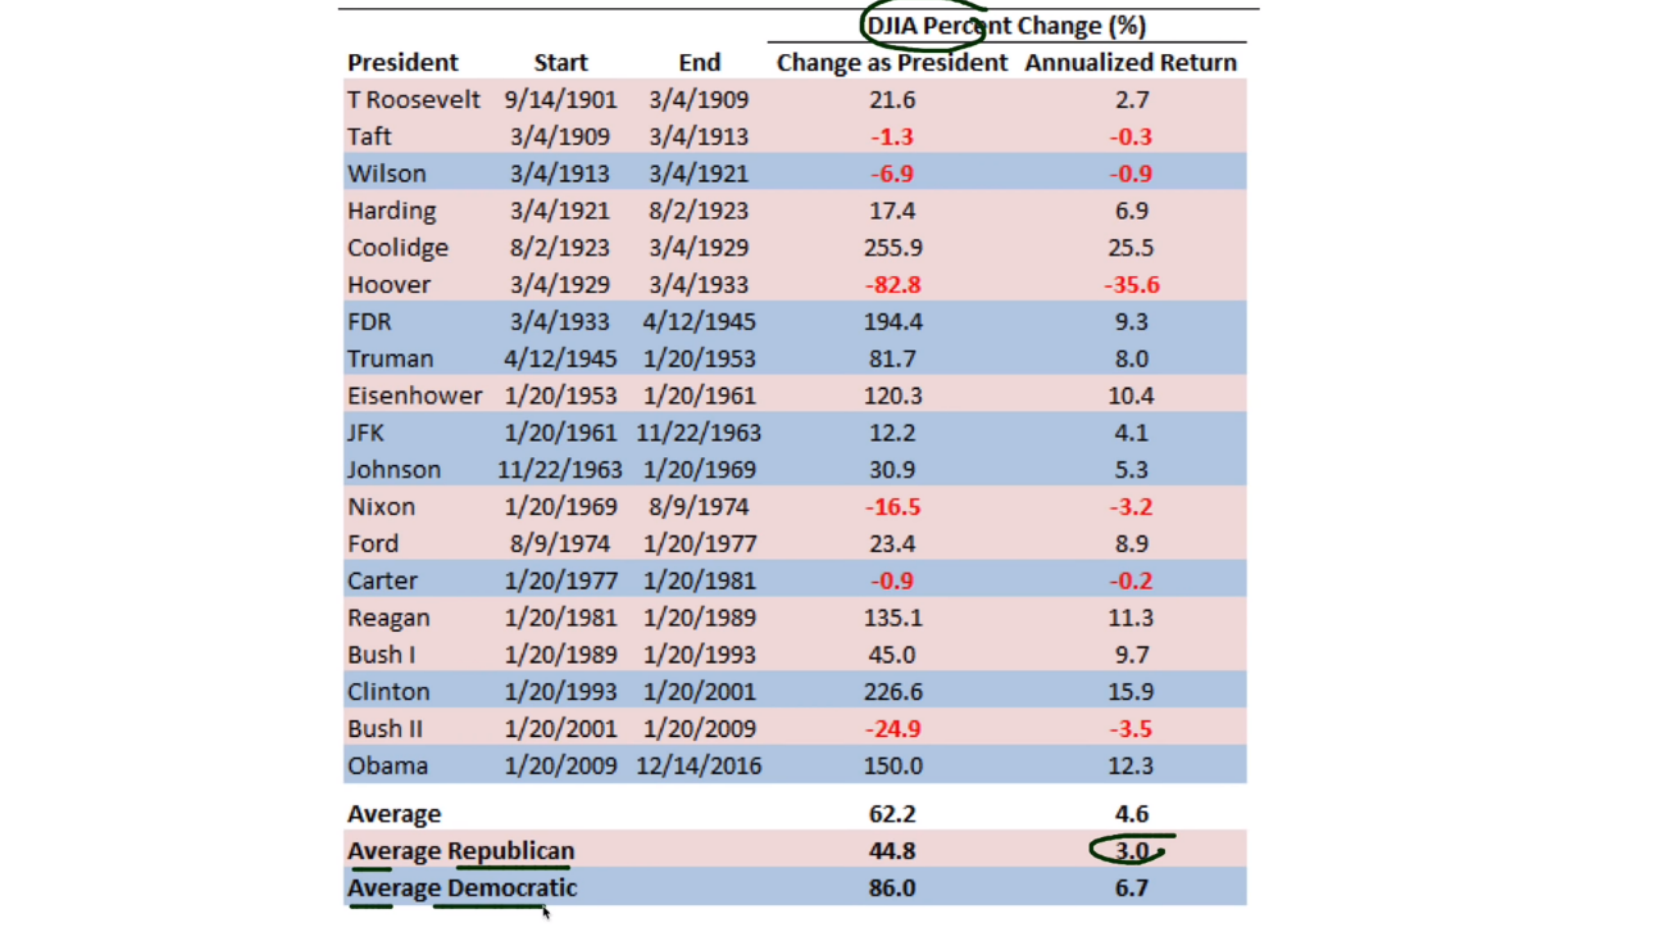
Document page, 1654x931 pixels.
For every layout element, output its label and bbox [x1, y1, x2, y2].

picture [300, 0, 1332, 931]
